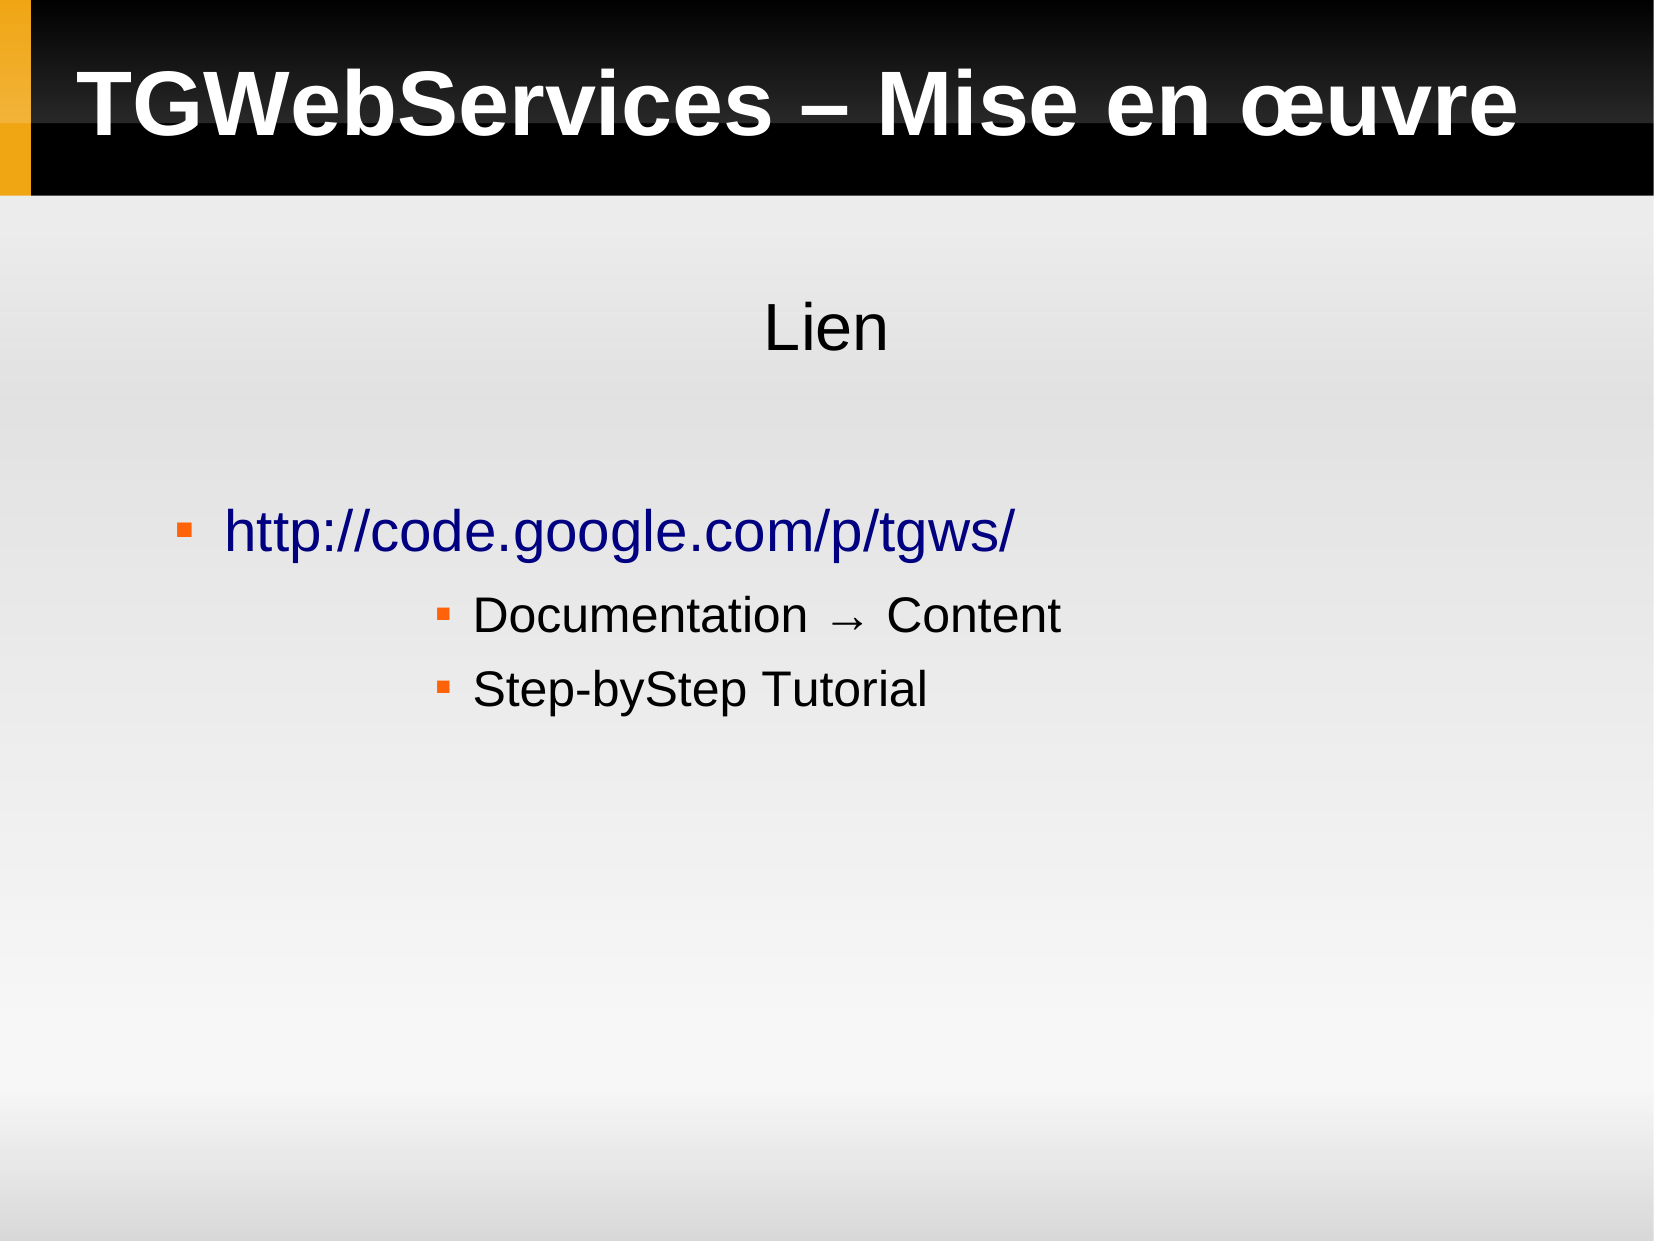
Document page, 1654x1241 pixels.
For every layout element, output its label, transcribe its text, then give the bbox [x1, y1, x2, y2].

list Lien http://code.google.com/p/tgws/ Documentation → Content Step-byStep Tutorial [82, 290, 1571, 1094]
title TGWebServices – Mise en œuvre [76, 7, 1565, 200]
picture [0, 0, 1654, 1241]
